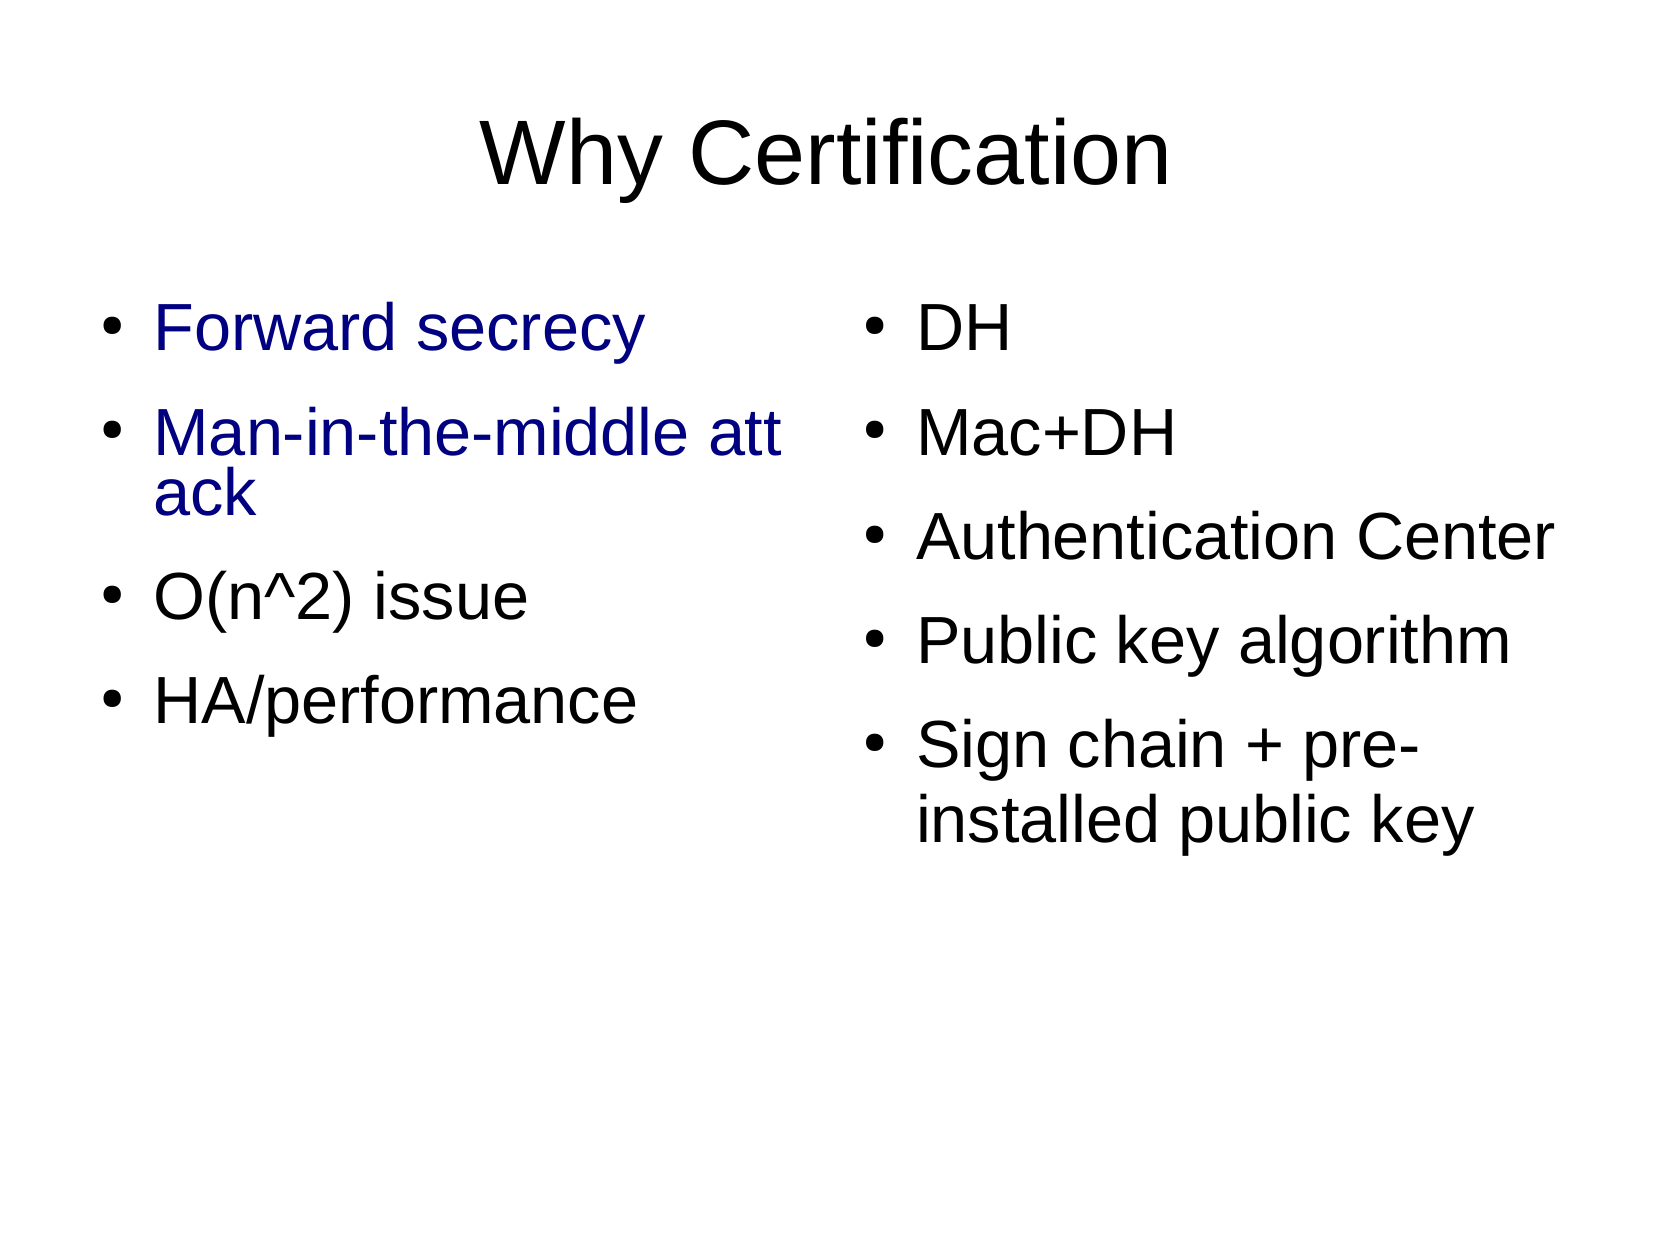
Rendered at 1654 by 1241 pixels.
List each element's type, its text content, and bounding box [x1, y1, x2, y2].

list Forward secrecy Man-in-the-middle attack O(n^2) issue HA/performance [82, 290, 809, 1010]
title Why Certification [82, 49, 1571, 257]
list DH Mac+DH Authentication Center Public key algorithm Sign chain + pre-installed public key [845, 290, 1572, 1010]
